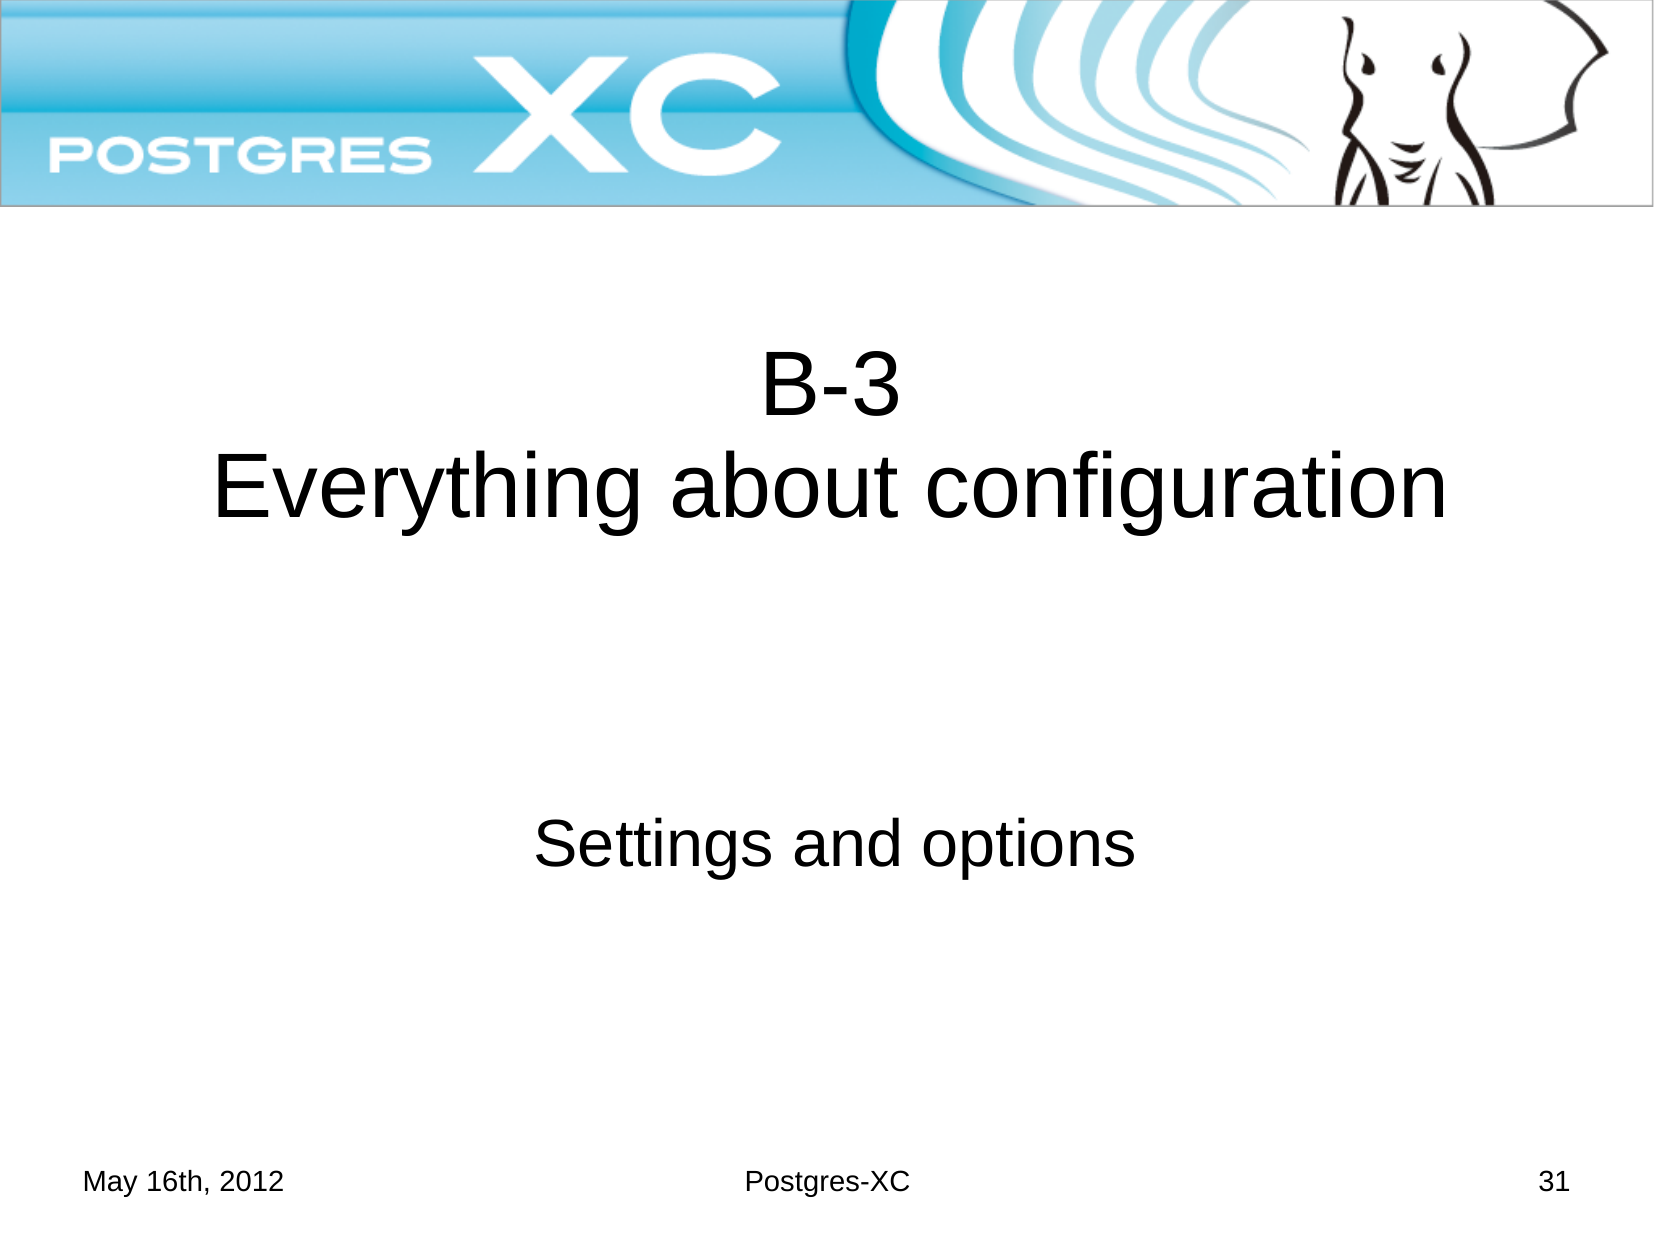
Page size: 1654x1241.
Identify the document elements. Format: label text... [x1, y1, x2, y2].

subtitle Settings and options [91, 585, 1580, 1101]
title B-3 Everything about configuration [86, 331, 1576, 539]
picture [0, 0, 1654, 207]
